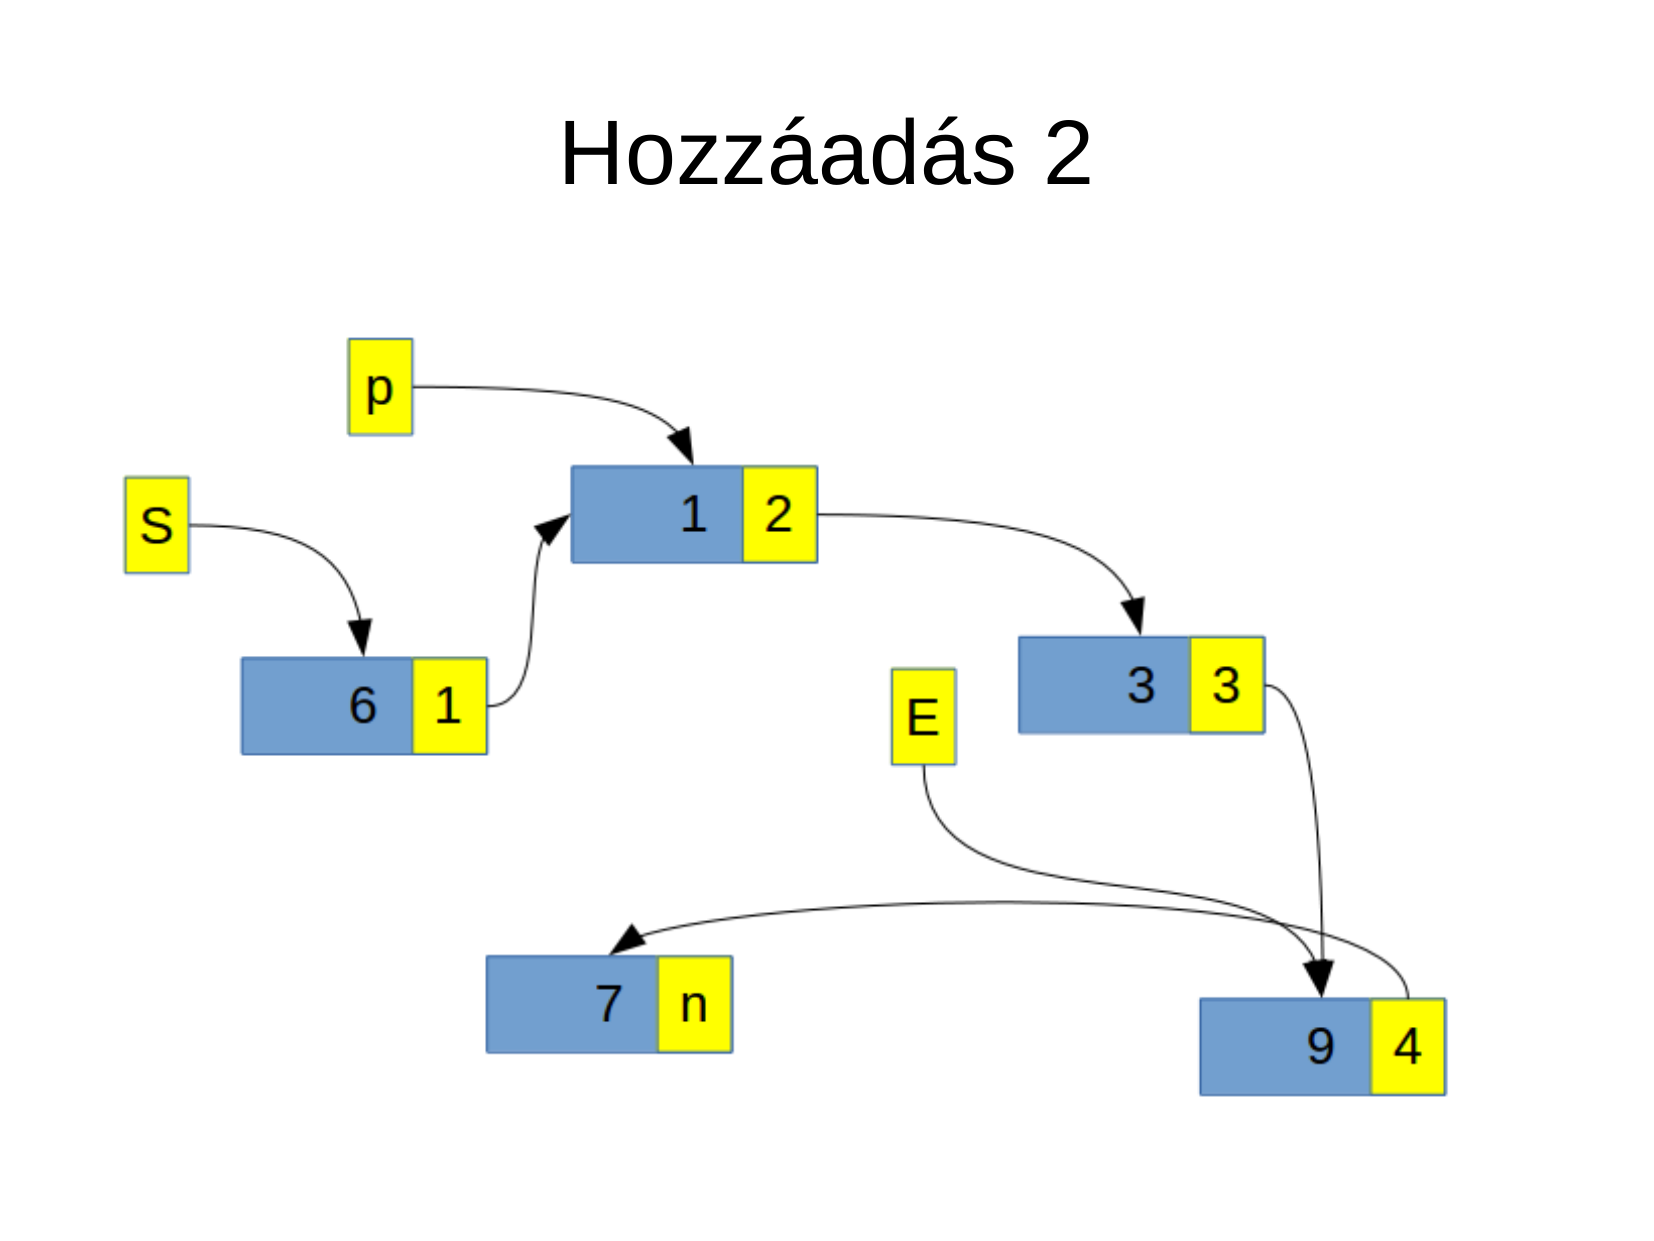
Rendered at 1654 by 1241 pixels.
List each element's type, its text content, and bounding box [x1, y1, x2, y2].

picture [89, 290, 1561, 1137]
title Hozzáadás 2 [82, 49, 1571, 257]
